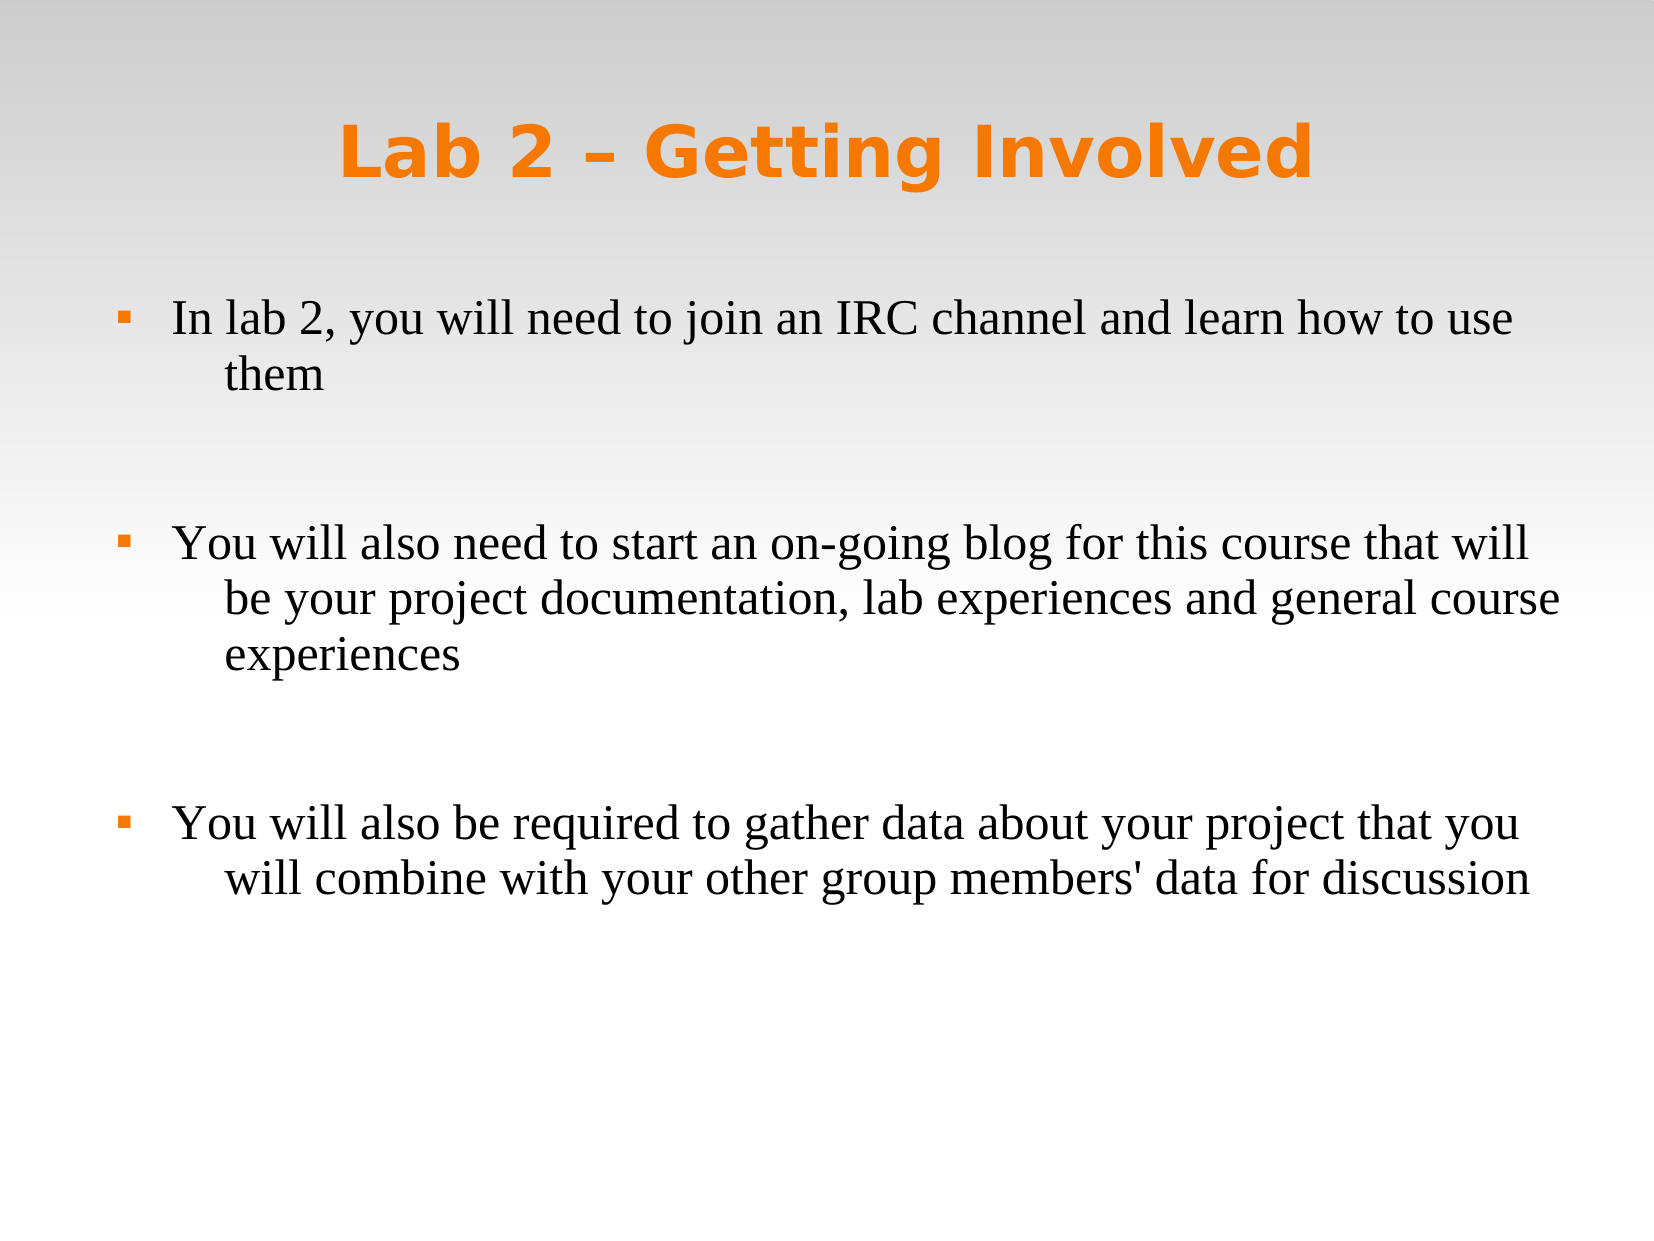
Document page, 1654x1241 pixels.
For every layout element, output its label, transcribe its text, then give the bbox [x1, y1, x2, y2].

title Lab 2 – Getting Involved [82, 49, 1571, 257]
list In lab 2, you will need to join an IRC channel and learn how to use them You will also need to start an on-going blog for this course that will be your project documentation, lab experiences and general course experiences You will also be required to gather data about your project that you will combine with your other group members' data for discussion [82, 290, 1571, 1109]
